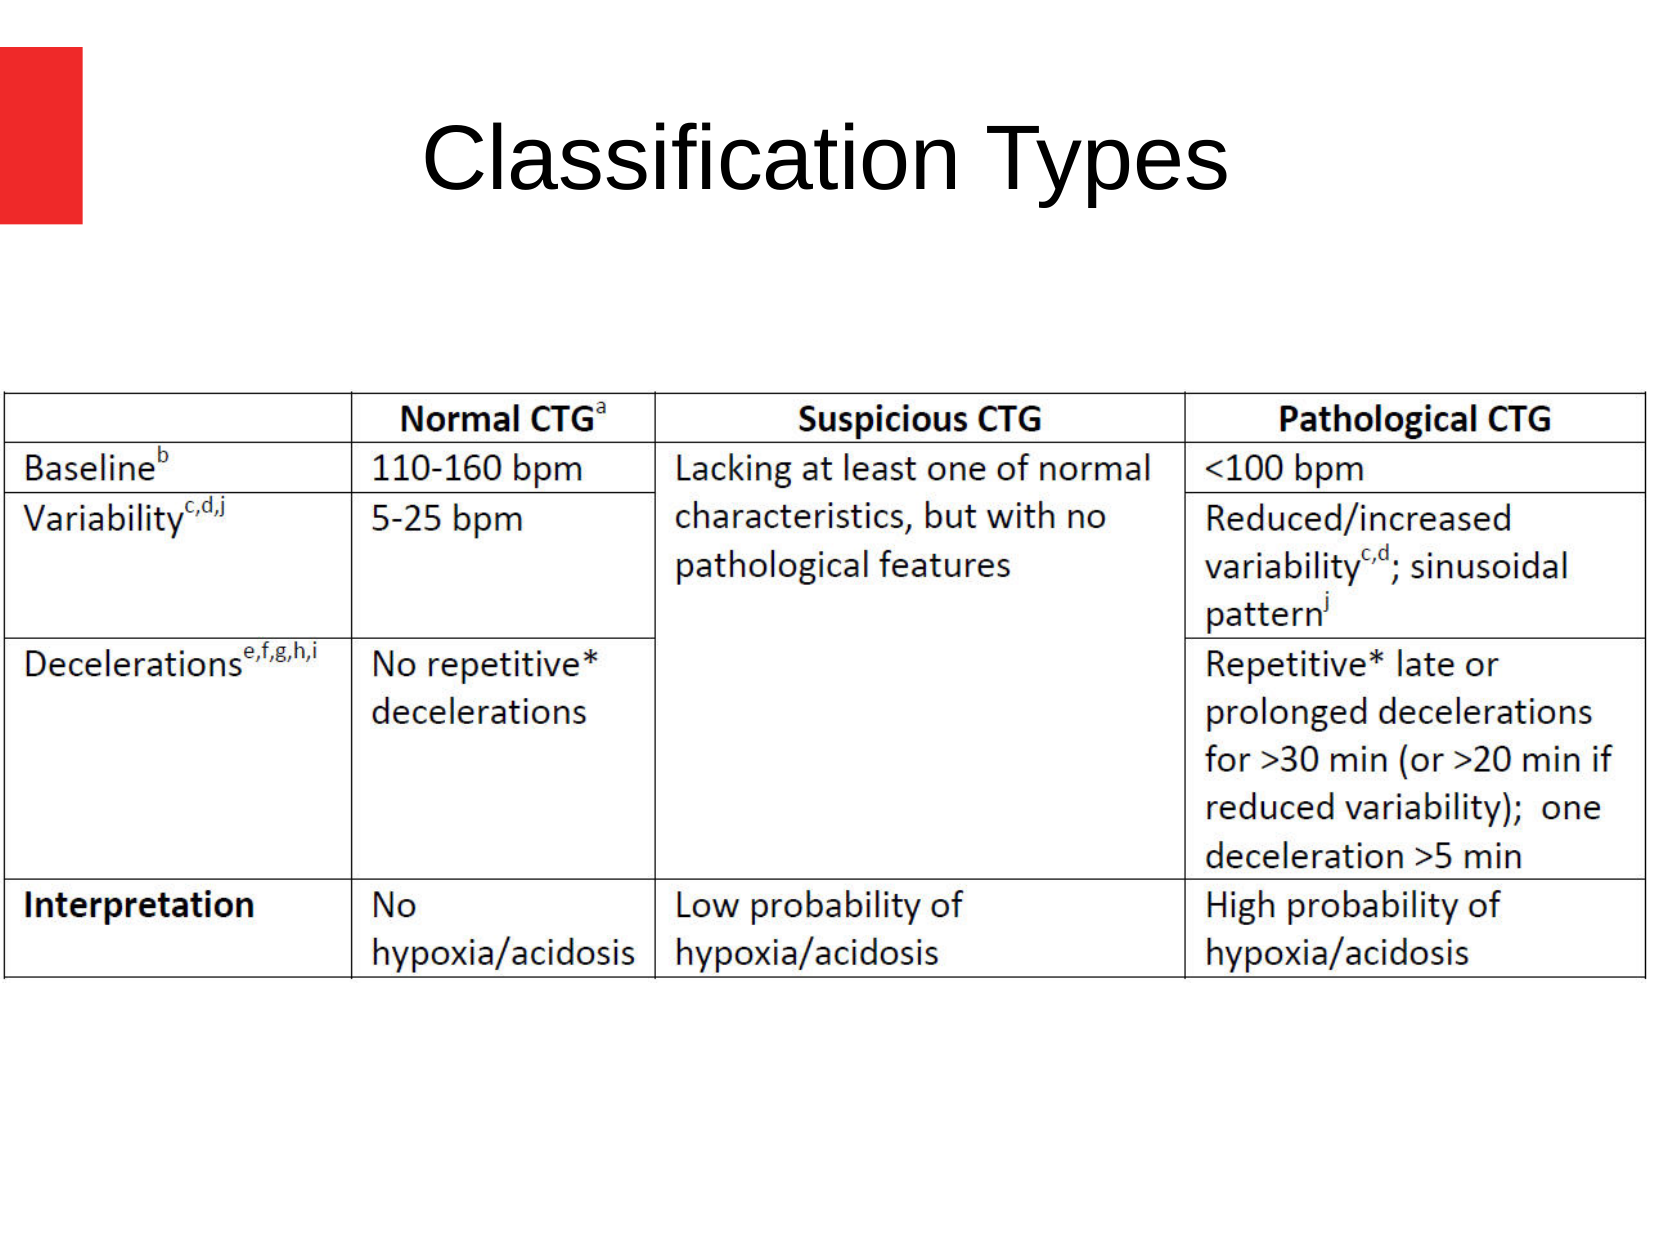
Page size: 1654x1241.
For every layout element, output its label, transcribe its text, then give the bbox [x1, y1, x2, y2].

picture [0, 389, 1654, 983]
text_box Classification Types [82, 49, 1571, 257]
